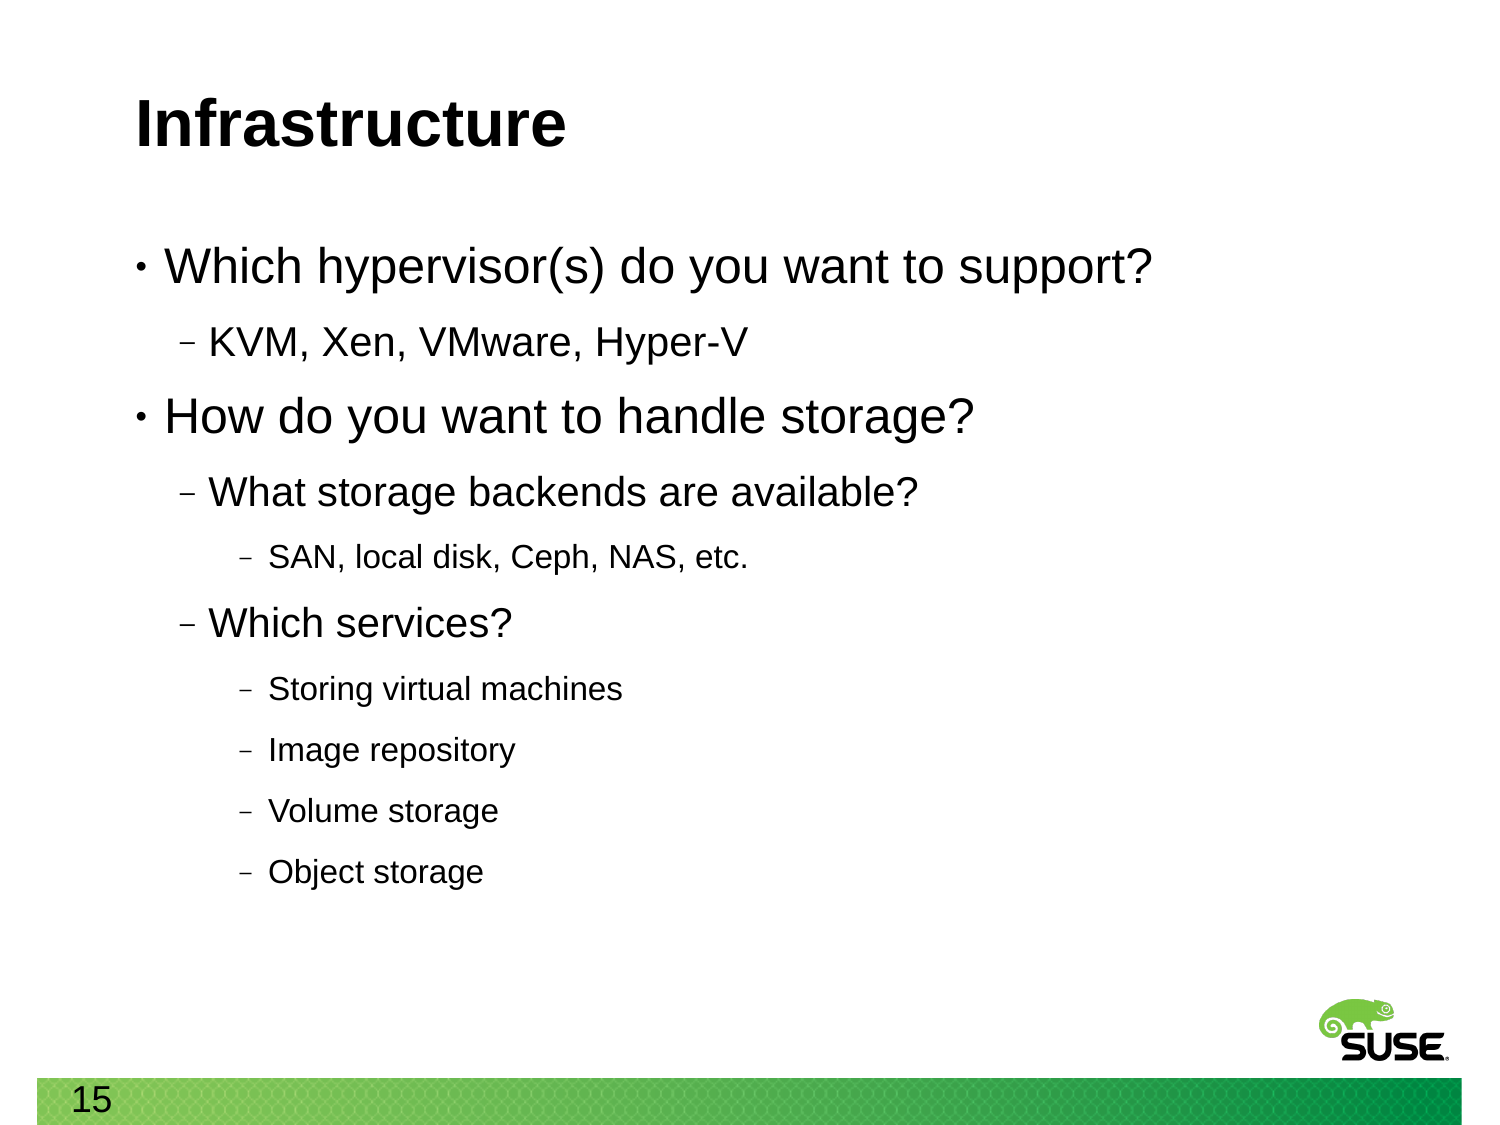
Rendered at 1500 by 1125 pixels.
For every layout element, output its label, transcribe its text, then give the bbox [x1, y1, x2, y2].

picture [1319, 999, 1449, 1061]
picture [37, 1078, 1462, 1125]
list Which hypervisor(s) do you want to support? KVM, Xen, VMware, Hyper-V How do you want to handle storage? What storage backends are available? SAN, local disk, Ceph, NAS, etc. Which services? Storing virtual machines Image repository Volume storage Object storage [135, 238, 1372, 982]
title Infrastructure [135, 41, 1372, 204]
